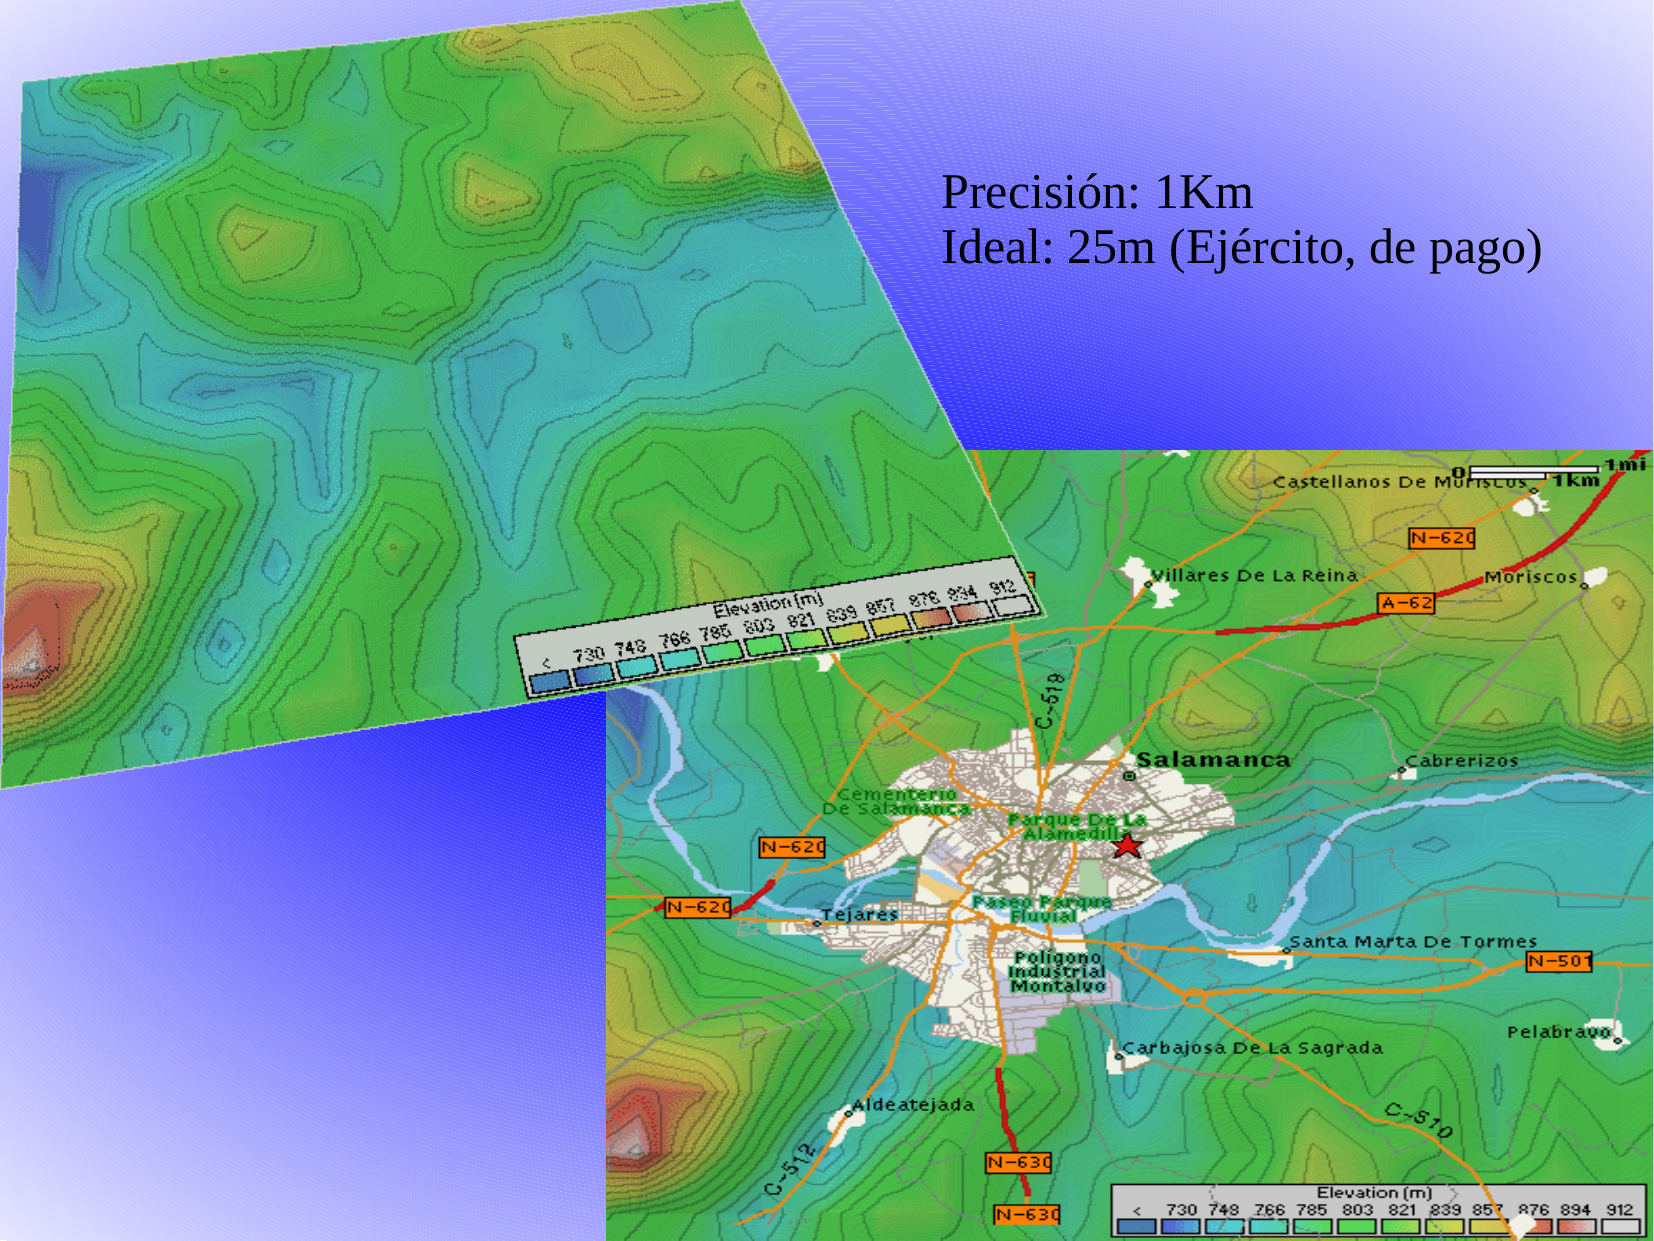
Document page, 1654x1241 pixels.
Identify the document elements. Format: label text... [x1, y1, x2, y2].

picture [0, 0, 1654, 1241]
text_box Precisión: 1Km Ideal: 25m (Ejército, de pago) [941, 163, 1545, 303]
